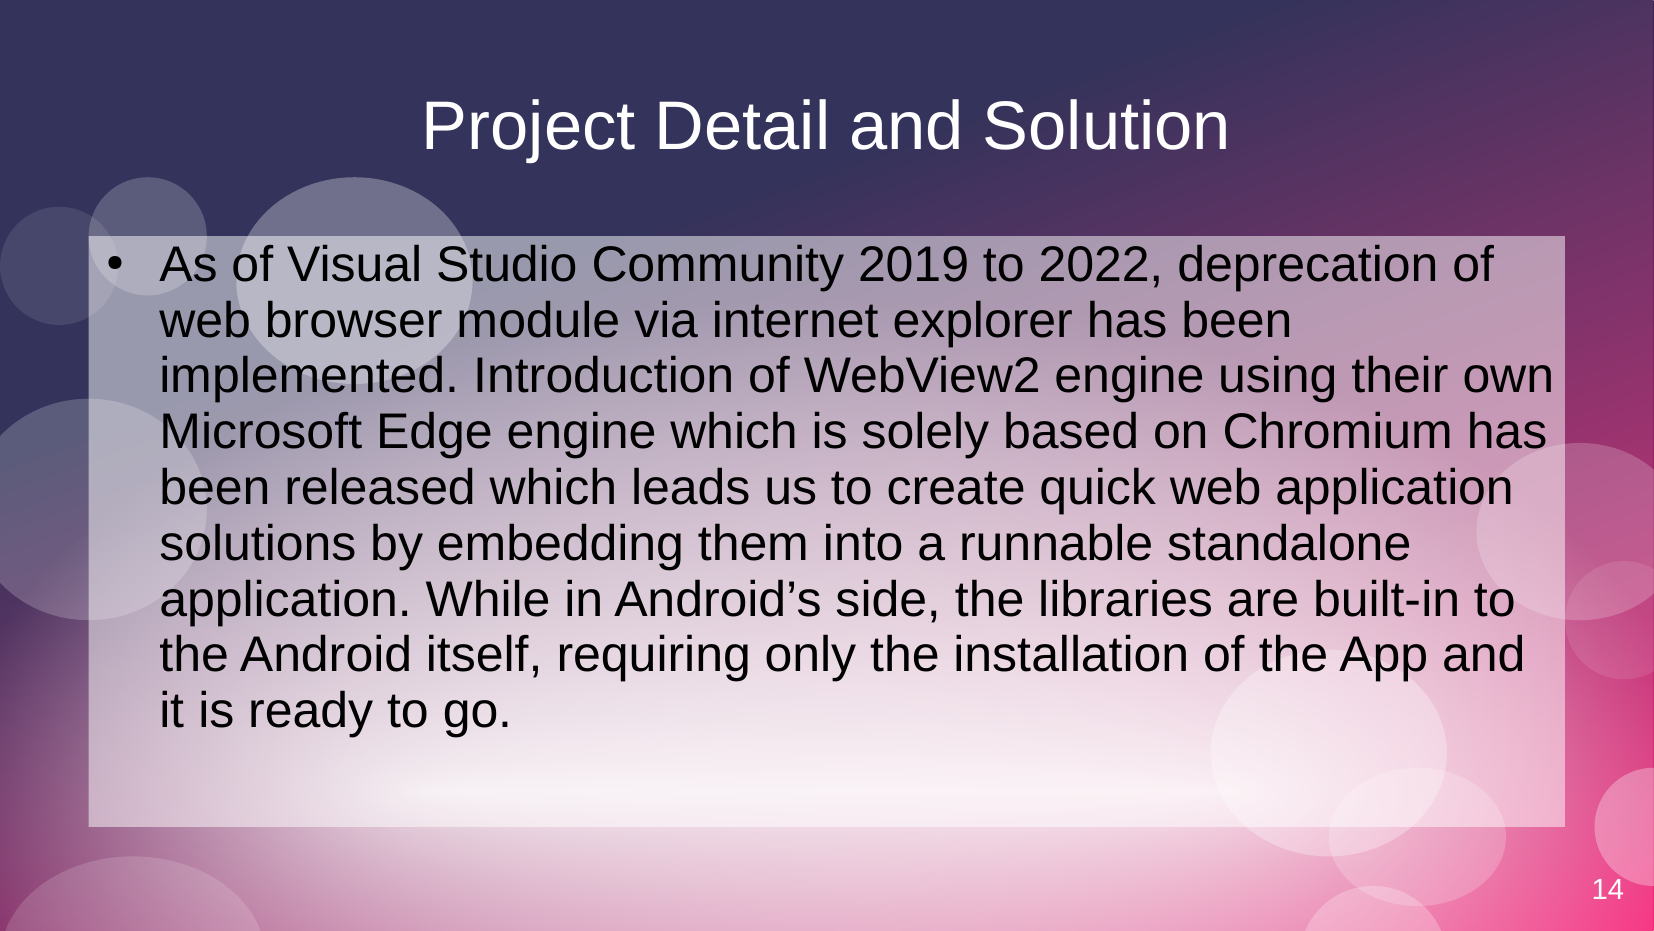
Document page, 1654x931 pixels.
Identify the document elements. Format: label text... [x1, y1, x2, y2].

list As of Visual Studio Community 2019 to 2022, deprecation of web browser module via internet explorer has been implemented. Introduction of WebView2 engine using their own Microsoft Edge engine which is solely based on Chromium has been released which leads us to create quick web application solutions by embedding them into a runnable standalone application. While in Android’s side, the libraries are built-in to the Android itself, requiring only the installation of the App and it is ready to go. [88, 236, 1565, 827]
title Project Detail and Solution [88, 44, 1565, 207]
